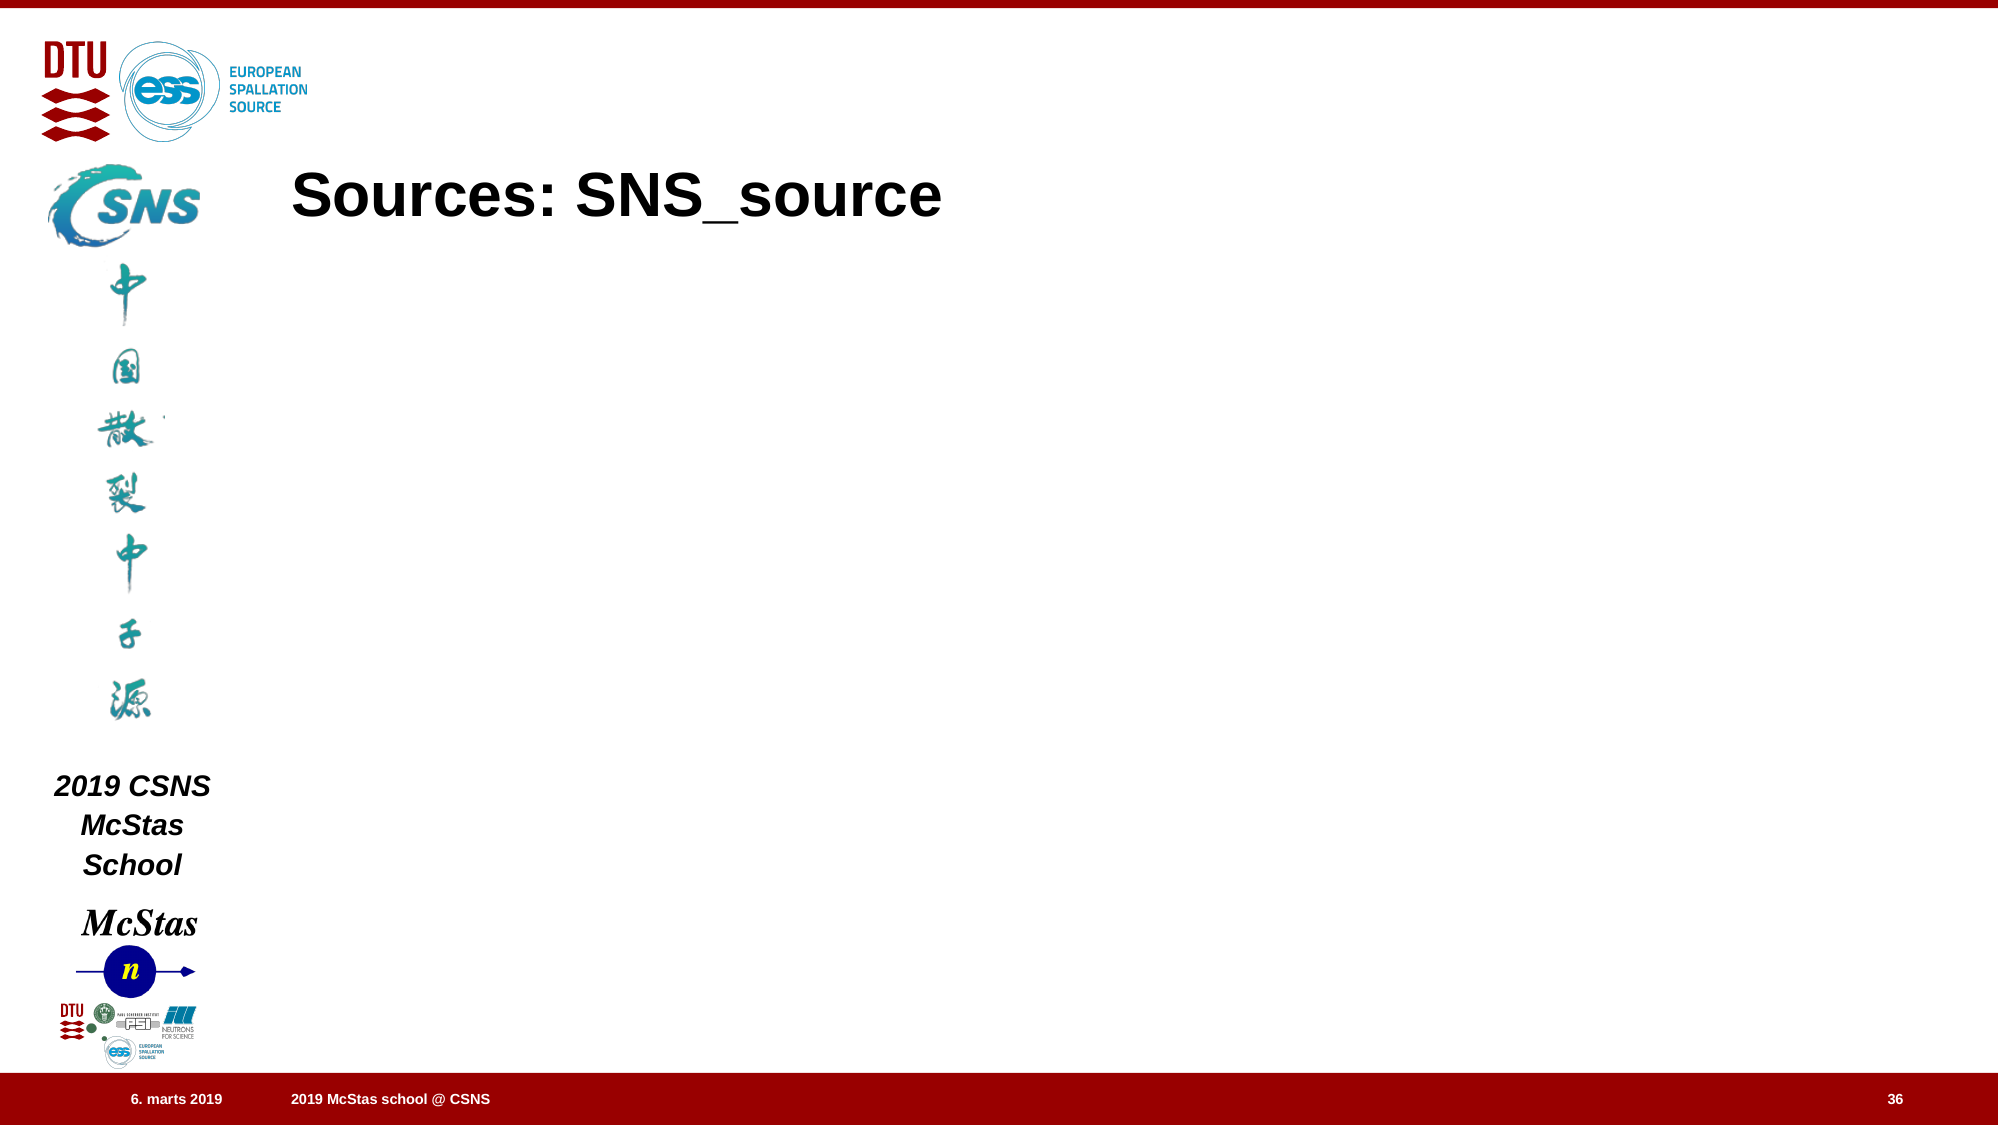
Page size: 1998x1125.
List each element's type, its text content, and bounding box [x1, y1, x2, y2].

title Sources: SNS_source [291, 69, 1819, 230]
picture [86, 1003, 197, 1069]
slide_number 1 [1887, 1088, 1909, 1110]
picture [59, 908, 213, 999]
picture [48, 162, 209, 744]
picture [119, 41, 307, 142]
picture [116, 1013, 160, 1030]
